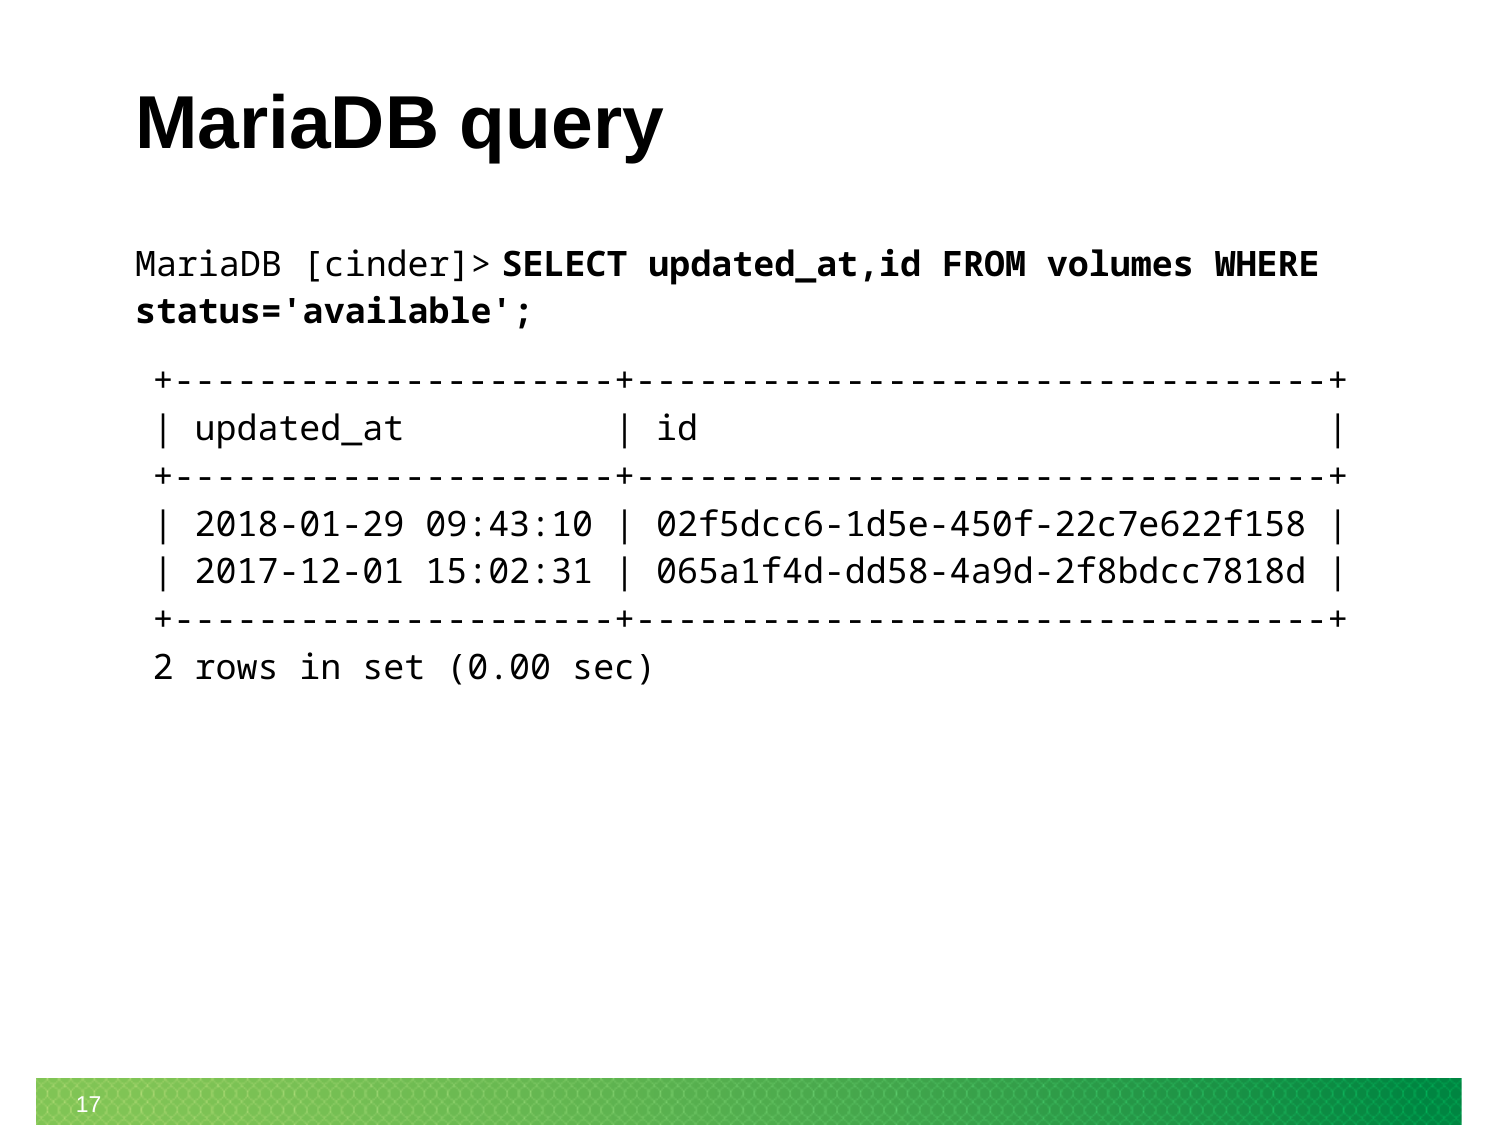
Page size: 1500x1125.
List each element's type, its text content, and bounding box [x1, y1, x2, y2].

list MariaDB [cinder]> SELECT updated_at,id FROM volumes WHERE status='available'; +---------------------+---------------------------------+ | updated_at | id | +---------------------+---------------------------------+ | 2018-01-29 09:43:10 | 02f5dcc6-1d5e-450f-22c7e622f158 | | 2017-12-01 15:02:31 | 065a1f4d-dd58-4a9d-2f8bdcc7818d | +---------------------+---------------------------------+ 2 rows in set (0.00 sec) [135, 238, 1372, 892]
picture [36, 1078, 1462, 1125]
title MariaDB query [135, 41, 1372, 204]
